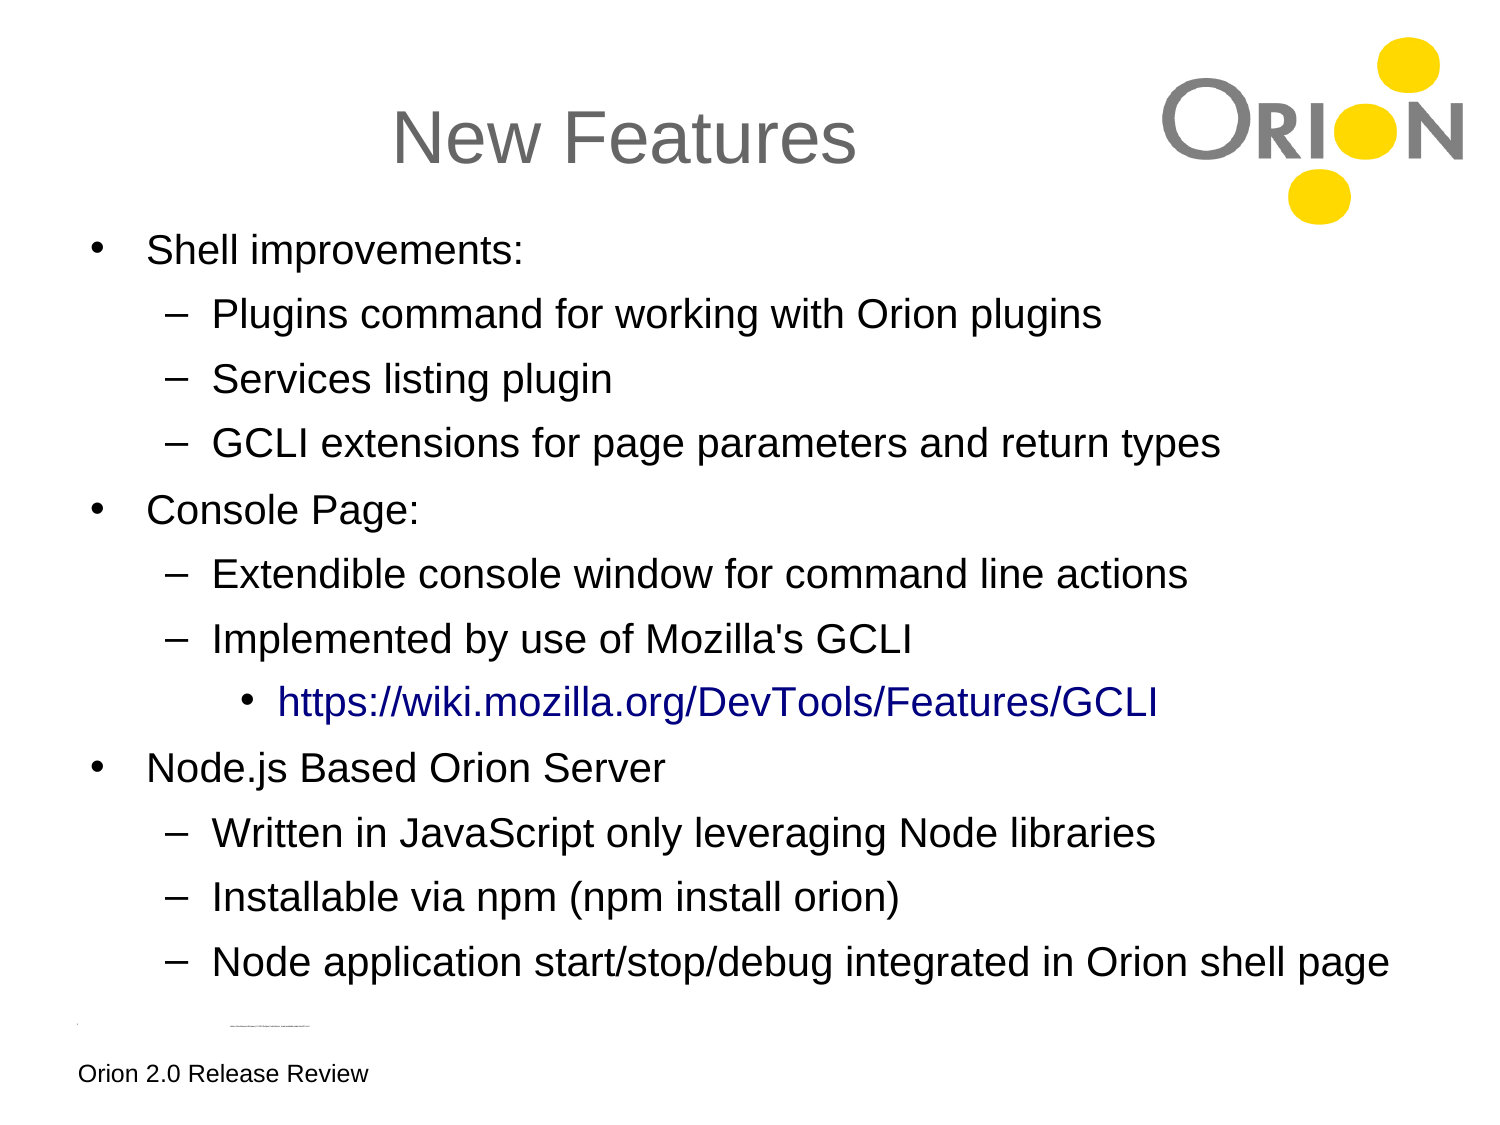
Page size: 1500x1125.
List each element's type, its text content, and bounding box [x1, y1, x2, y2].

list Shell improvements: Plugins command for working with Orion plugins Services listing plugin GCLI extensions for page parameters and return types Console Page: Extendible console window for command line actions Implemented by use of Mozilla's GCLI https://wiki.mozilla.org/DevTools/Features/GCLI Node.js Based Orion Server Written in JavaScript only leveraging Node libraries Installable via npm (npm install orion) Node application start/stop/debug integrated in Orion shell page [75, 224, 1463, 993]
title New Features [74, 45, 1176, 233]
picture [1162, 37, 1463, 224]
